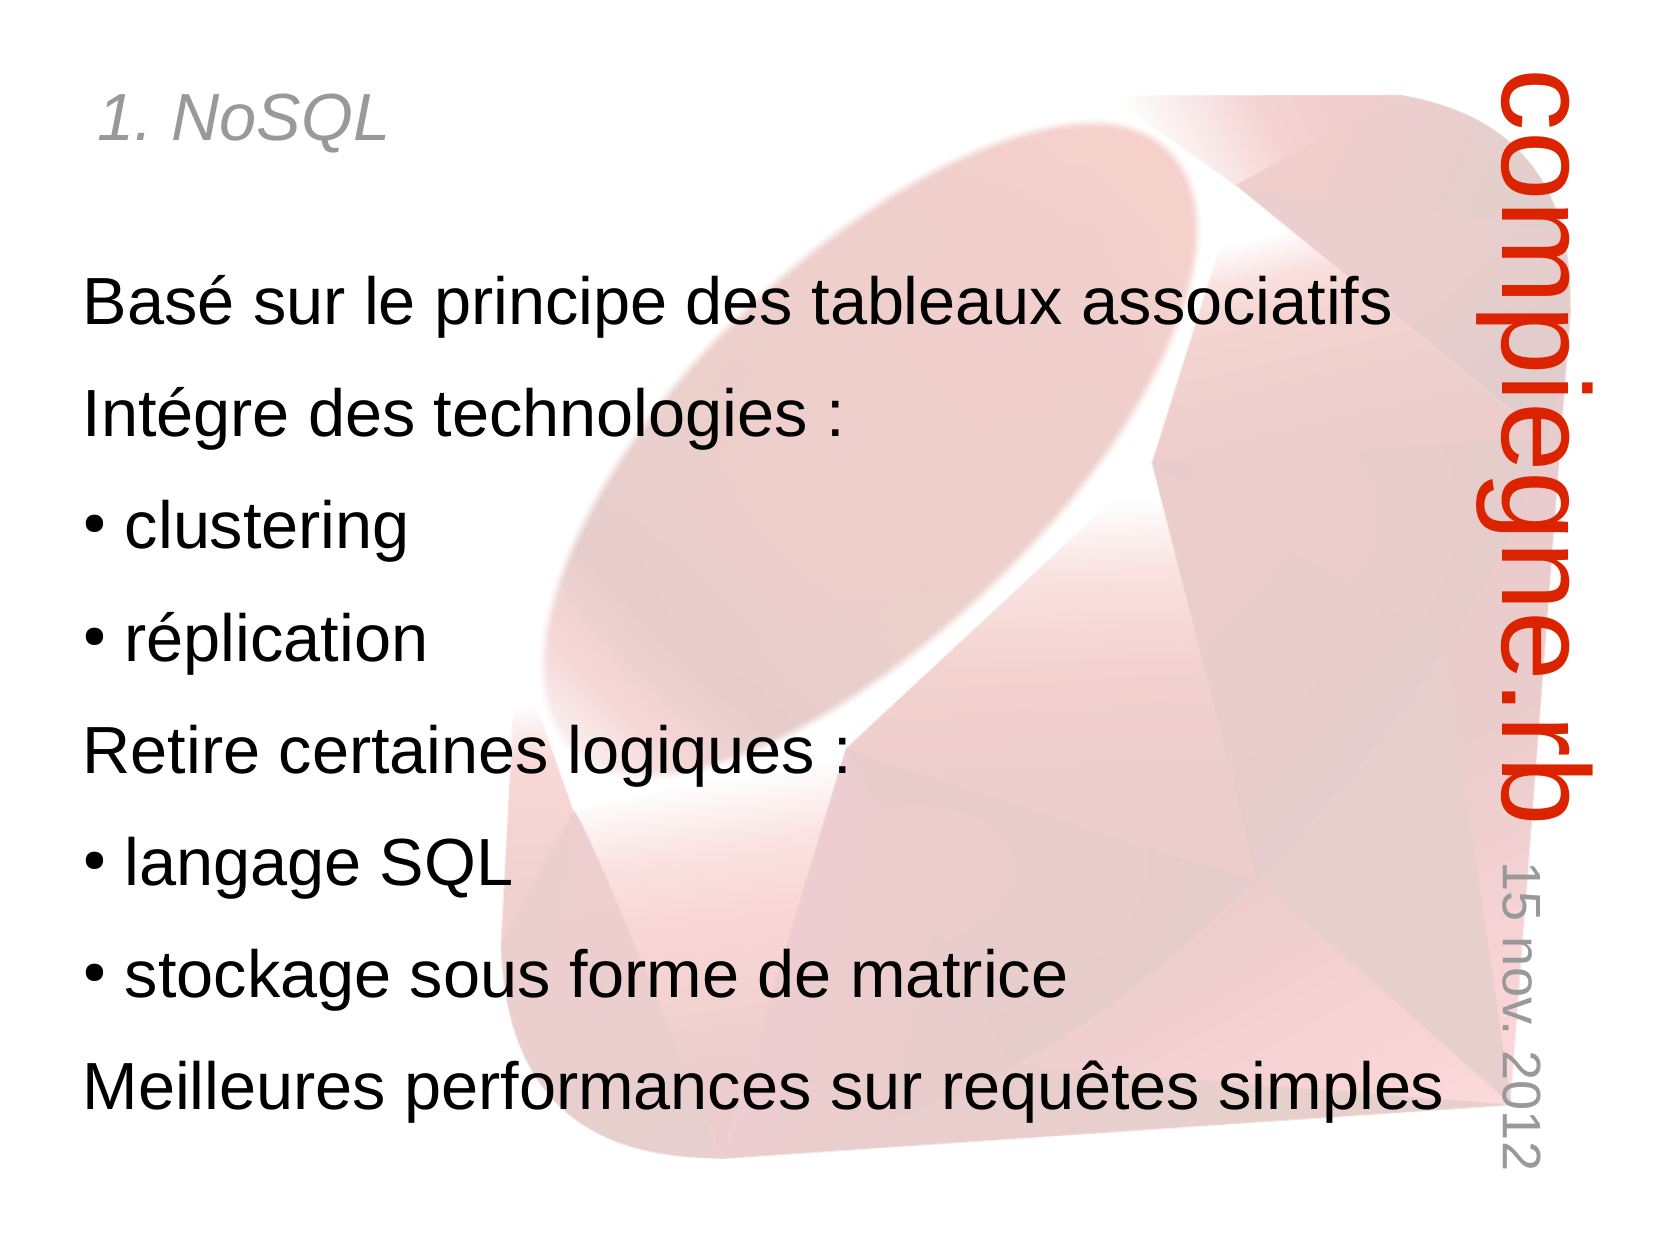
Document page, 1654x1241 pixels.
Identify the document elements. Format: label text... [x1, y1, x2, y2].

text_box 1. NoSQL [82, 73, 1090, 166]
subtitle Basé sur le principe des tableaux associatifs Intégre des technologies : clustering réplication Retire certaines logiques : langage SQL stockage sous forme de matrice Meilleures performances sur requêtes simples [82, 189, 1477, 1162]
title compiegne.rb 15 nov. 2012 [1442, 23, 1650, 1217]
picture [484, 70, 1442, 189]
